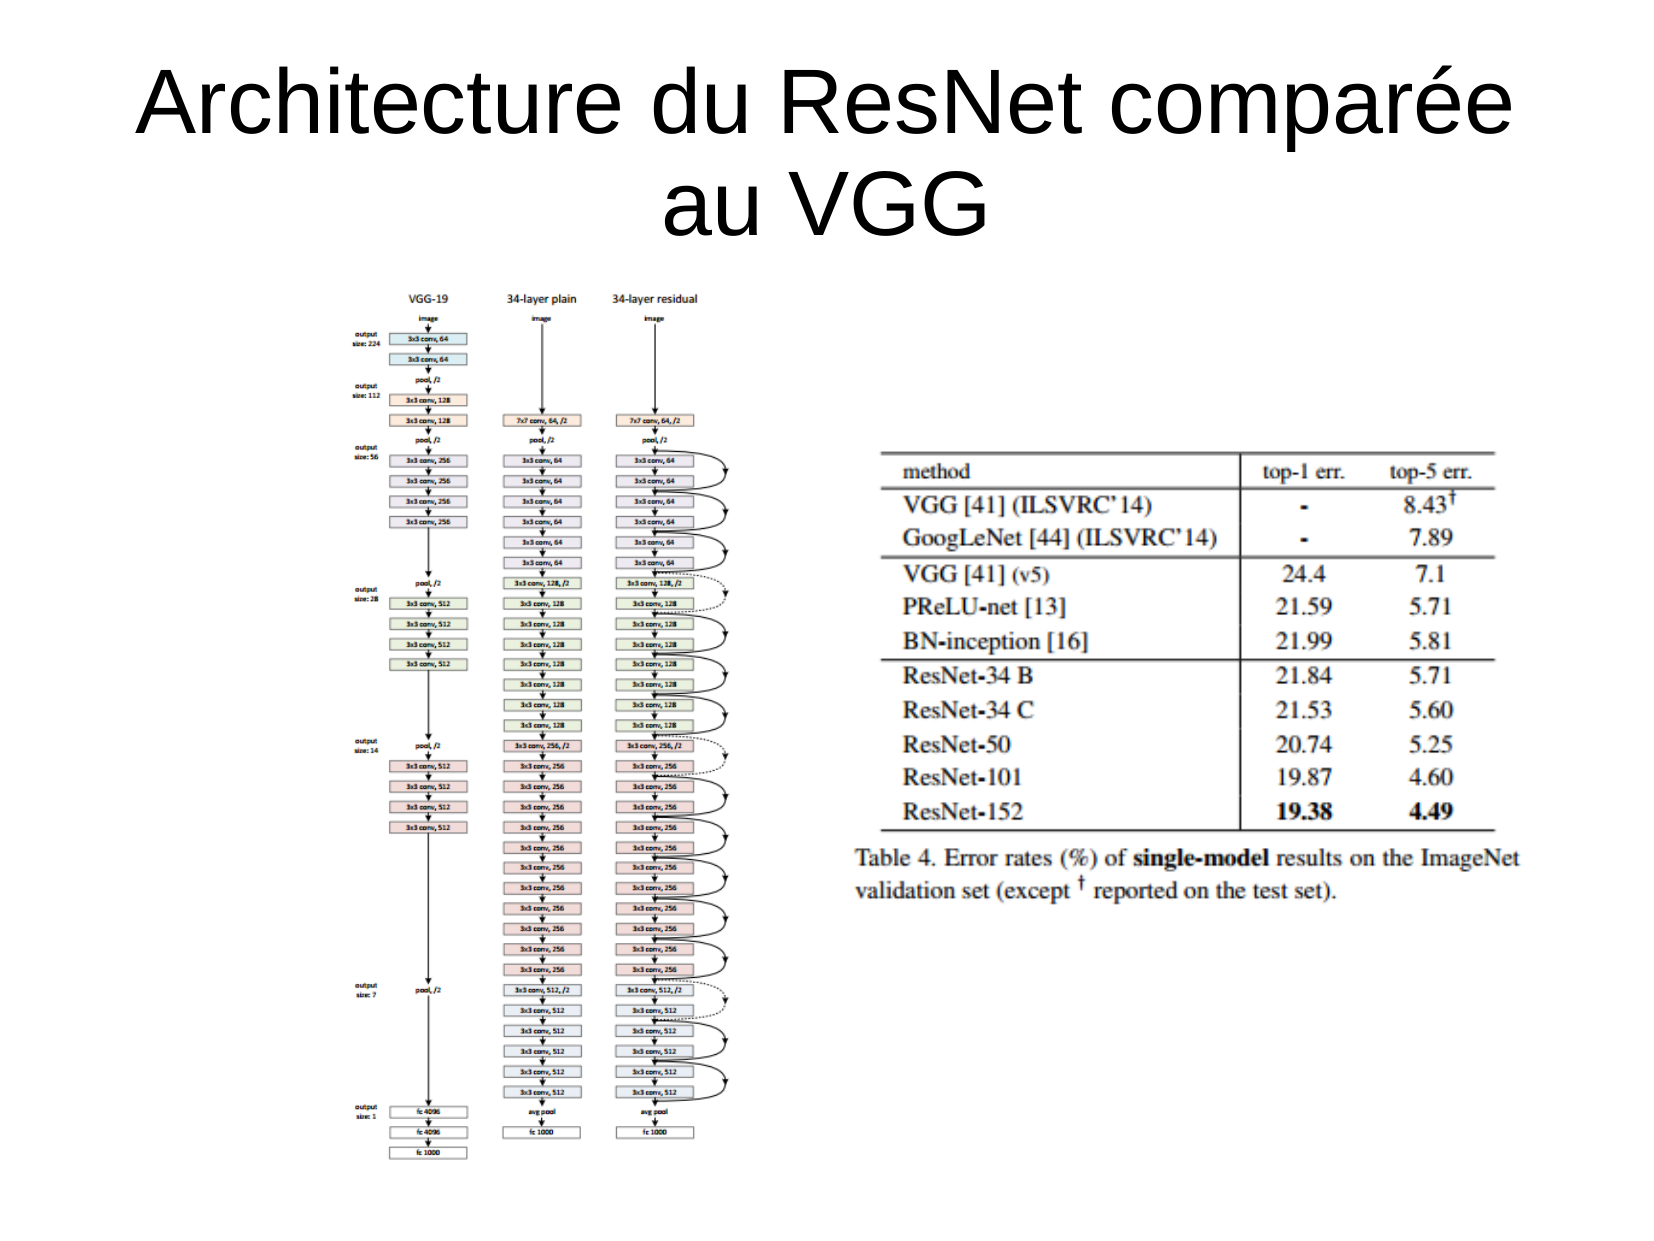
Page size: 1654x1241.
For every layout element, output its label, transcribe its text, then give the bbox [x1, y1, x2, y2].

picture [324, 262, 739, 1184]
title Architecture du ResNet comparée au VGG [82, 49, 1571, 257]
picture [826, 431, 1554, 916]
